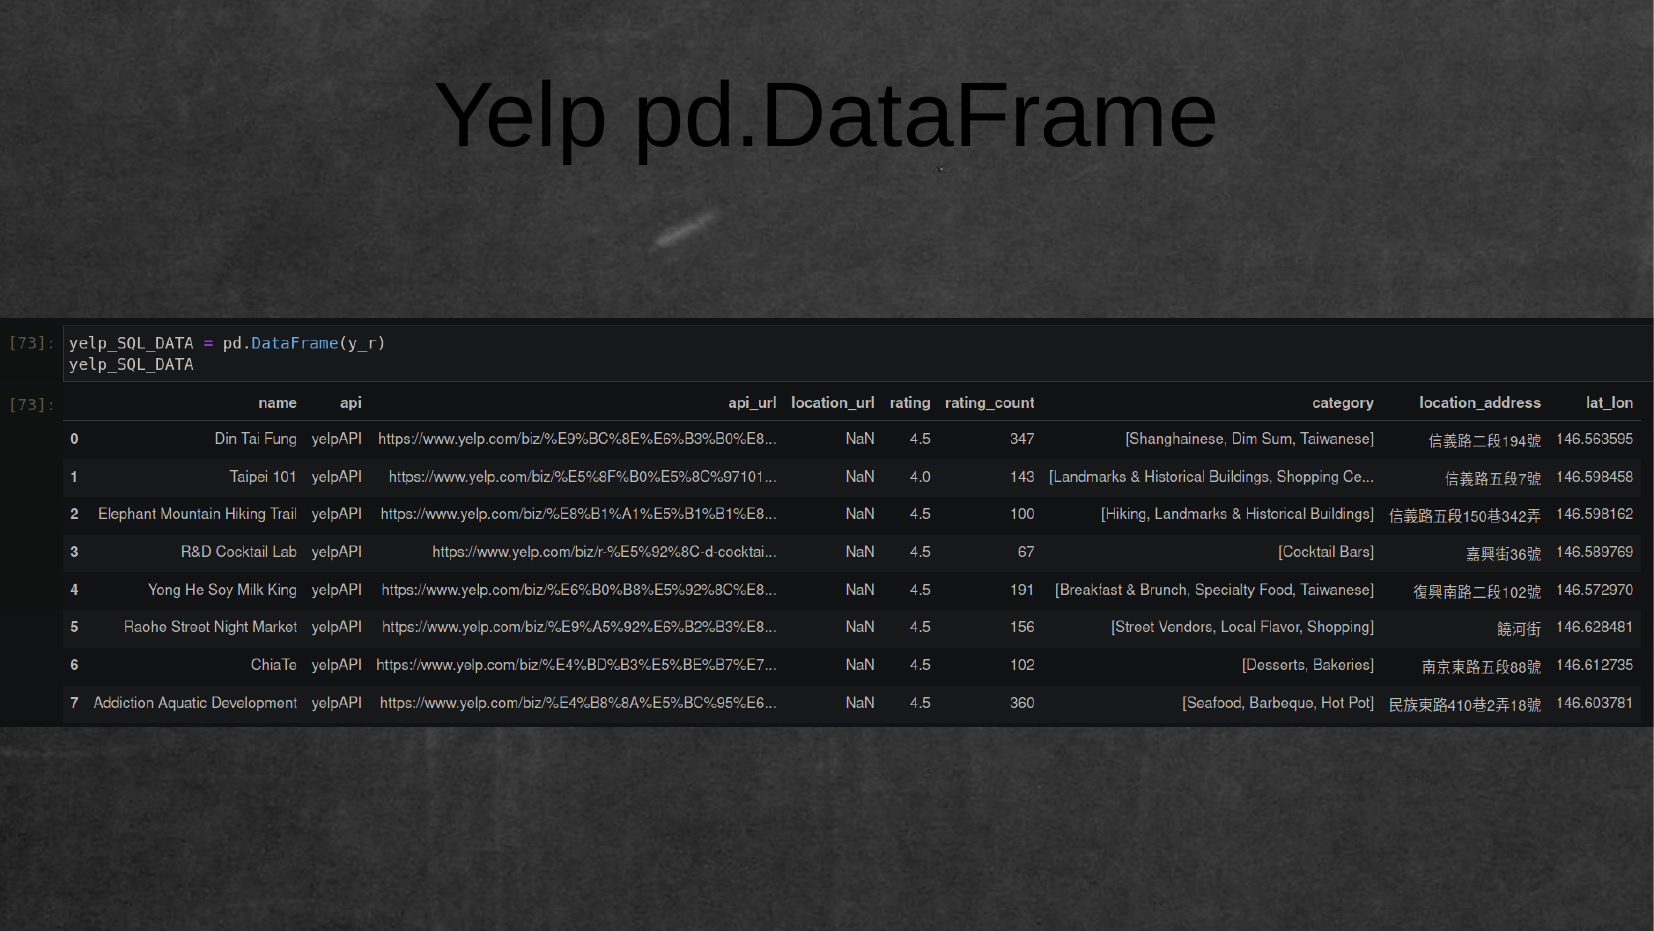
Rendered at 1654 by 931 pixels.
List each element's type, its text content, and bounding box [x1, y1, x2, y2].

picture [0, 0, 1654, 931]
title Yelp pd.DataFrame [82, 37, 1571, 193]
